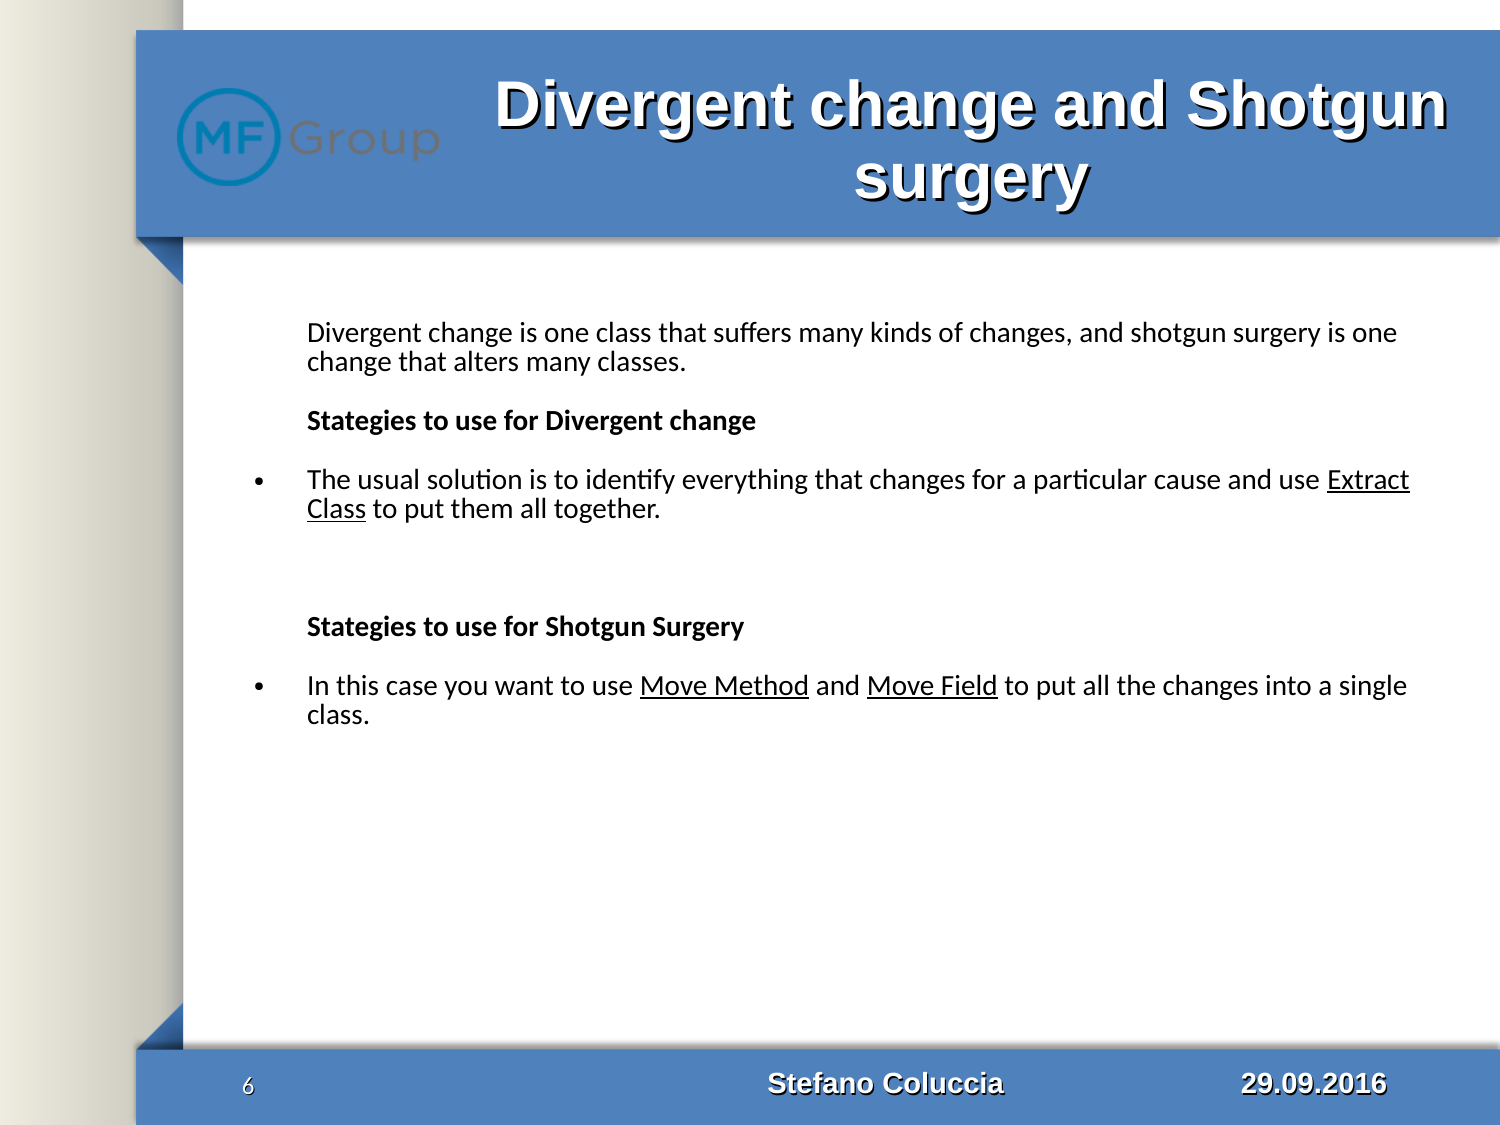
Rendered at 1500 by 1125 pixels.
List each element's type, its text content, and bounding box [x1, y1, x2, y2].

title Stefano Coluccia [738, 1062, 1034, 1105]
list Divergent change is one class that suffers many kinds of changes, and shotgun surgery is one change that alters many classes. Stategies to use for Divergent change The usual solution is to identify everything that changes for a particular cause and use Extract Class to put them all together. Stategies to use for Shotgun Surgery In this case you want to use Move Method and Move Field to put all the changes into a single class. [236, 261, 1453, 975]
title Divergent change and Shotgun surgery [442, 47, 1500, 234]
title 29.09.2016 [1151, 1062, 1477, 1105]
picture [0, 0, 1500, 1125]
